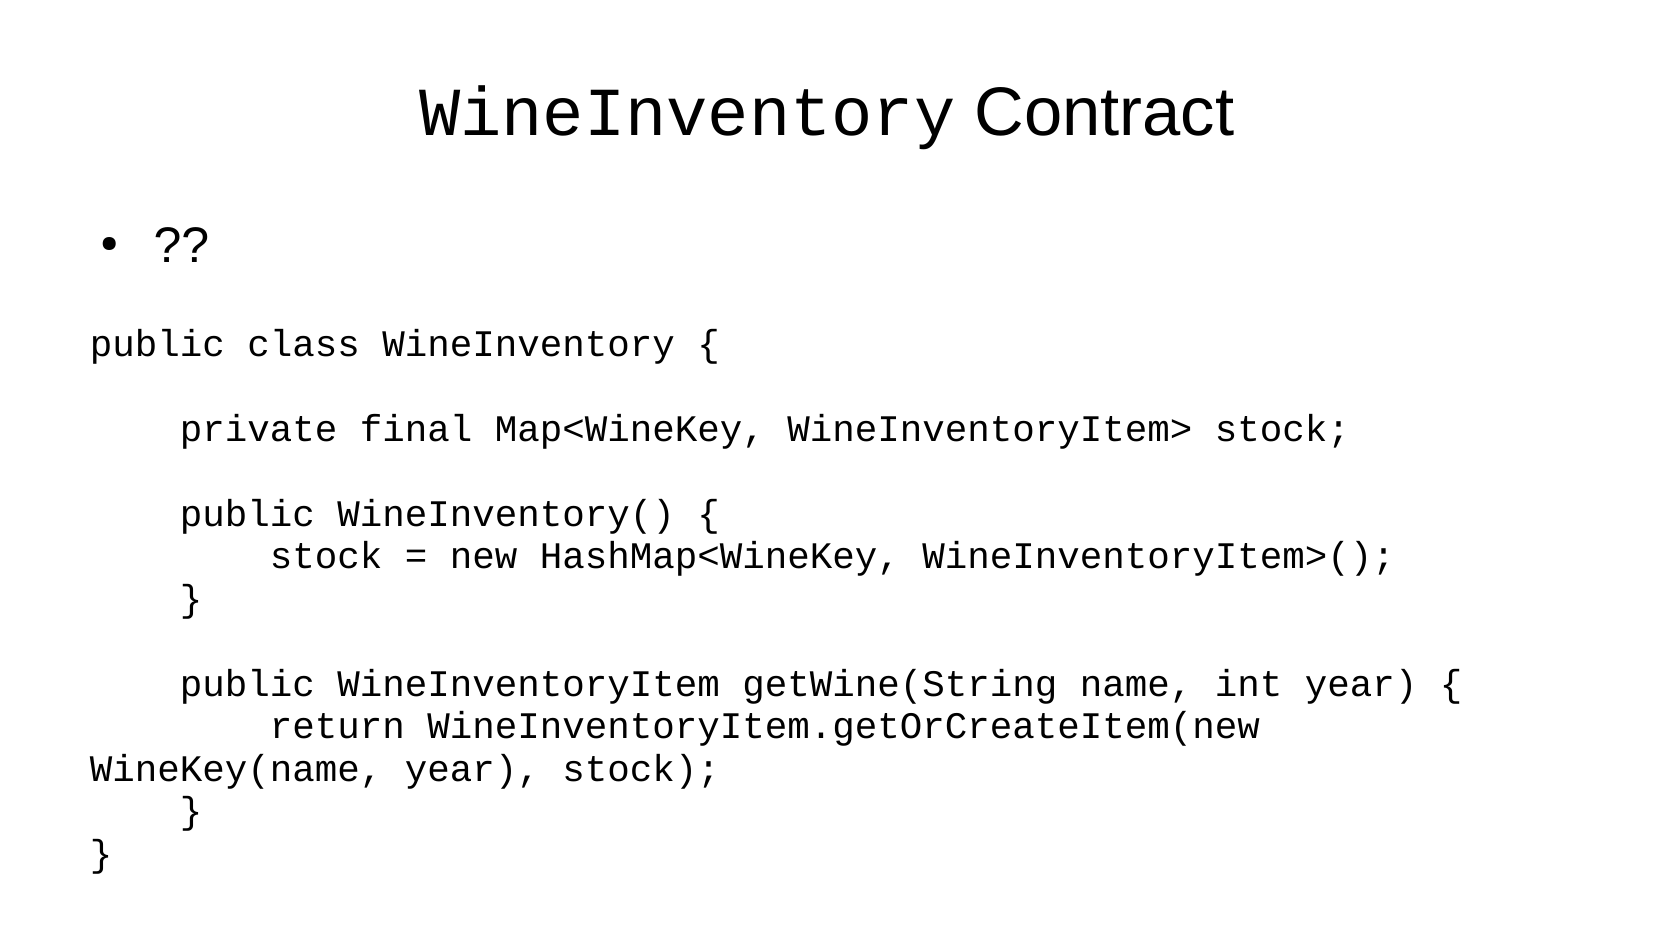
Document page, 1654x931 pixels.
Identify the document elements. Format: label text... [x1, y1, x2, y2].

text_box public class WineInventory { private final Map<WineKey, WineInventoryItem> stock; public WineInventory() { stock = new HashMap<WineKey, WineInventoryItem>(); } public WineInventoryItem getWine(String name, int year) { return WineInventoryItem.getOrCreateItem(new WineKey(name, year), stock); } } [75, 317, 1484, 886]
title WineInventory Contract [82, 37, 1571, 193]
list ?? [82, 217, 1571, 316]
